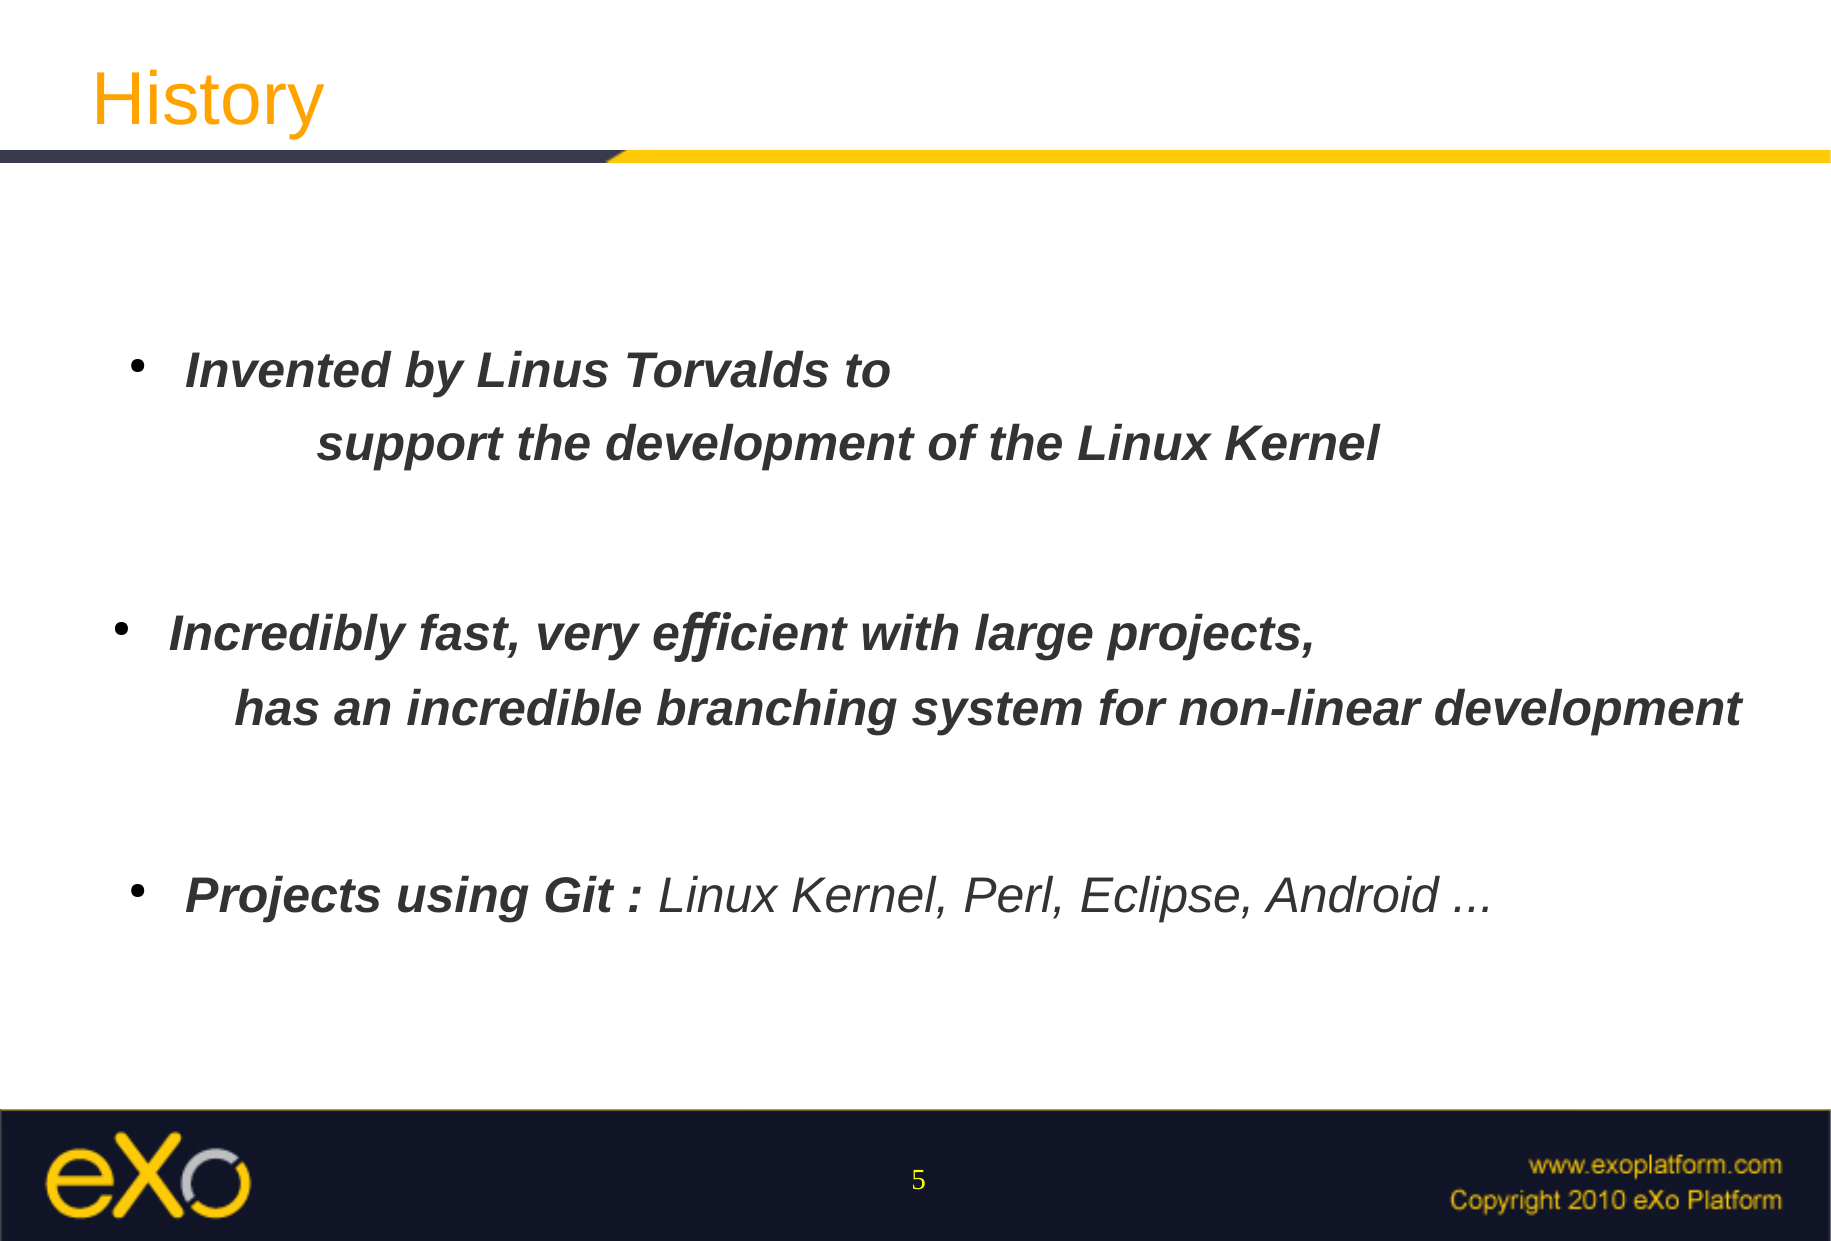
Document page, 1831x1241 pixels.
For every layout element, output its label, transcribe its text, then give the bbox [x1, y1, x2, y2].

picture [0, 1109, 1831, 1241]
picture [0, 150, 1831, 163]
list Incredibly fast, very eﬃcient with large projects, has an incredible branching system for non-linear development [112, 600, 1801, 788]
list Projects using Git : Linux Kernel, Perl, Eclipse, Android ... [128, 862, 1726, 1013]
text_box History [91, 49, 1740, 151]
list Invented by Linus Torvalds to support the development of the Linux Kernel [128, 337, 1726, 488]
